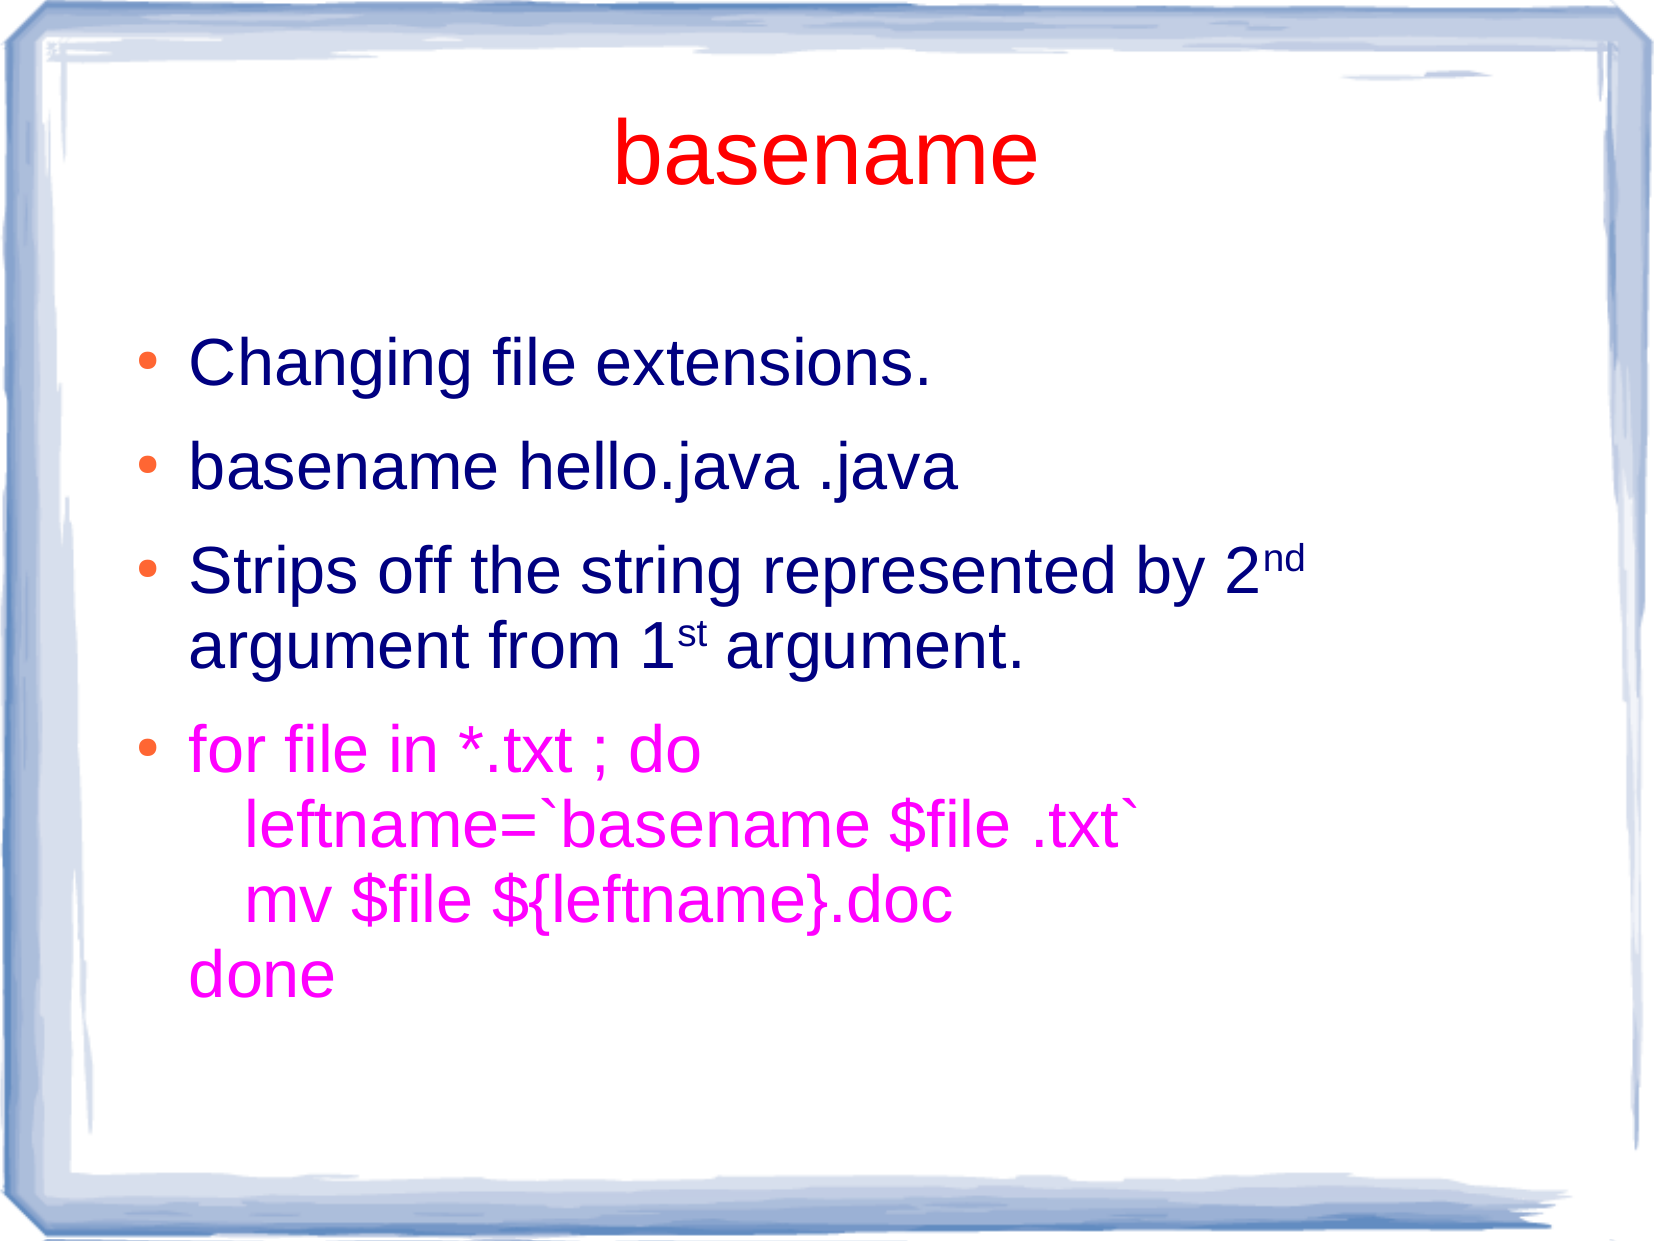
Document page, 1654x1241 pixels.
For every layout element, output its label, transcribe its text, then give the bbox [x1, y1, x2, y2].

title basename [82, 56, 1571, 250]
list Changing file extensions. basename hello.java .java Strips off the string represented by 2nd argument from 1st argument. for file in *.txt ; do leftname=`basename $file .txt` mv $file ${leftname}.doc done [118, 324, 1571, 1017]
picture [0, 0, 1654, 1241]
